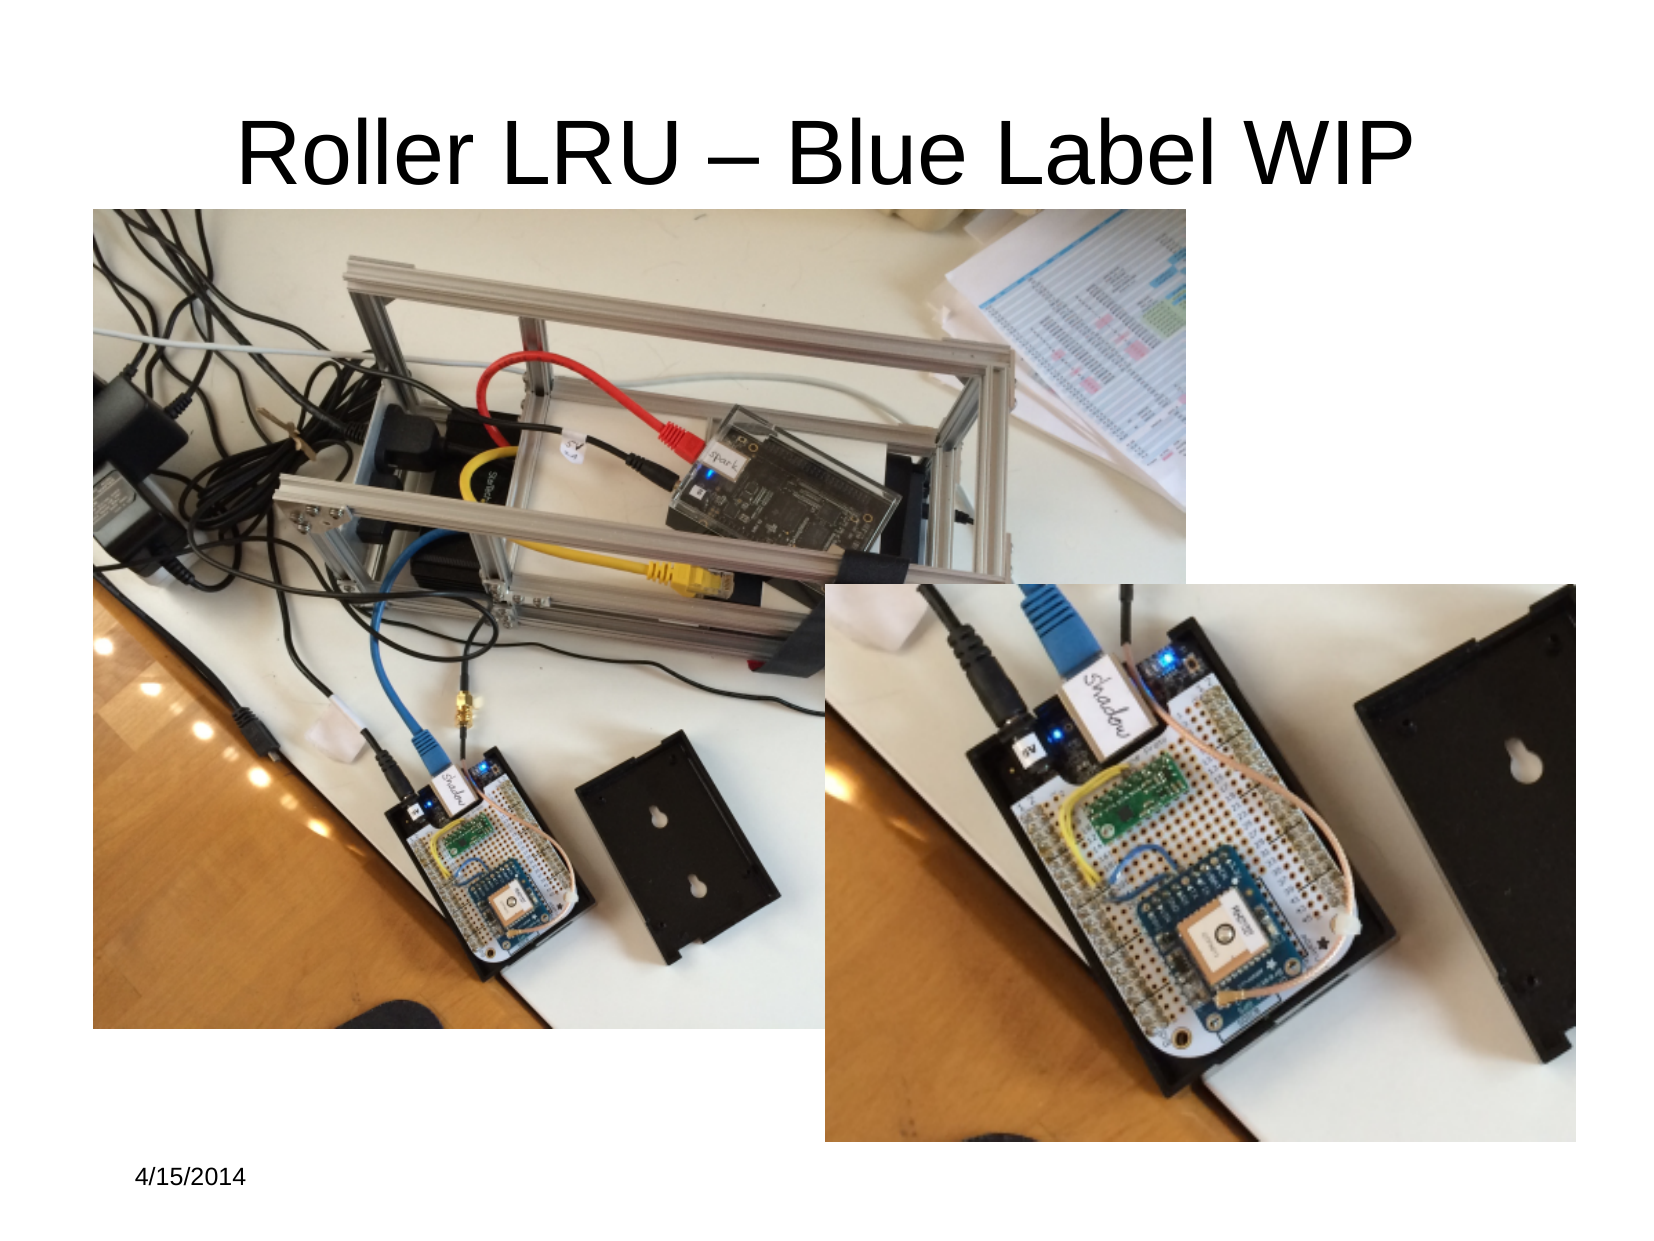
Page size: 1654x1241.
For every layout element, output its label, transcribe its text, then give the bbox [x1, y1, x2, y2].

picture [93, 209, 1576, 1142]
title Roller LRU – Blue Label WIP [82, 49, 1571, 257]
text_box 4/15/2014 [120, 1155, 262, 1198]
